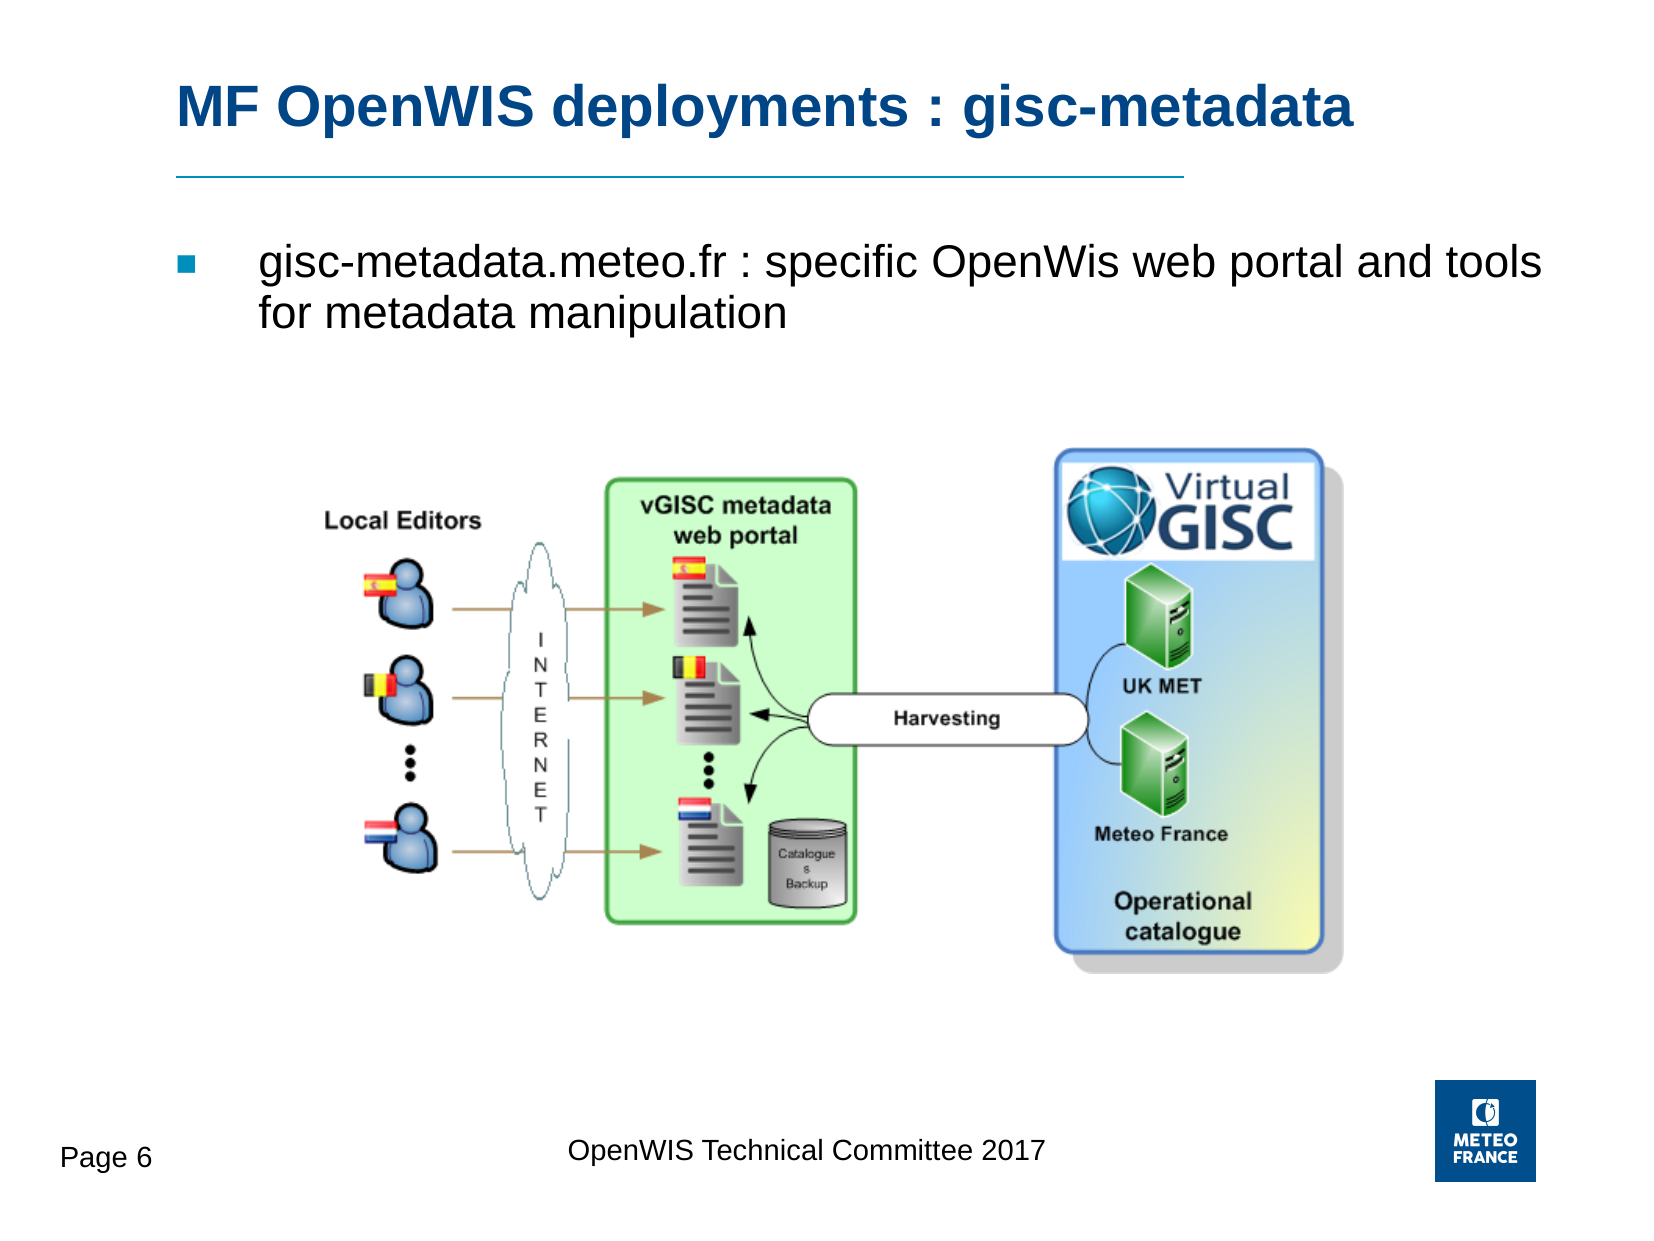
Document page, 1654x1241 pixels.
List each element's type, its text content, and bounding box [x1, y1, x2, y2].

list gisc-metadata.meteo.fr : specific OpenWis web portal and tools for metadata manipulation [157, 235, 1571, 1010]
title MF OpenWIS deployments : gisc-metadata [176, 8, 1609, 139]
picture [1435, 1080, 1536, 1182]
picture [324, 447, 1344, 974]
